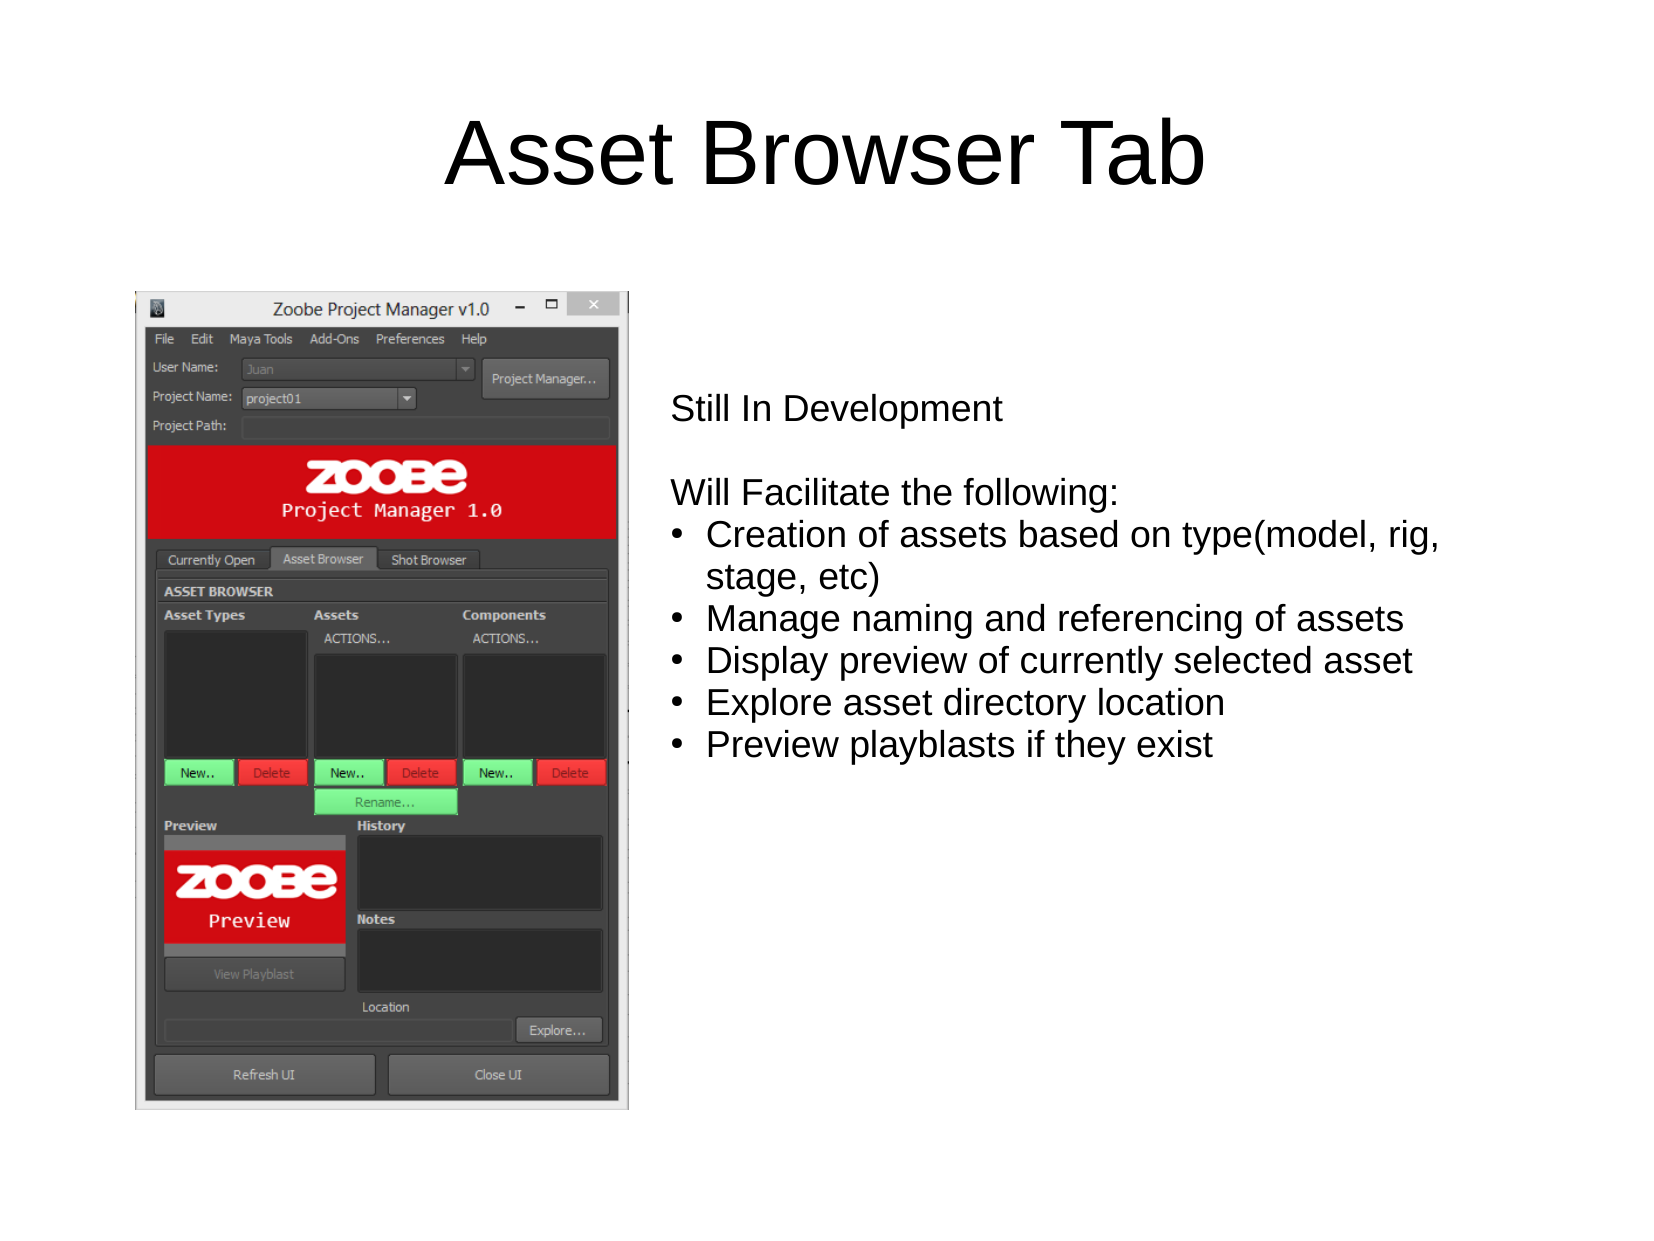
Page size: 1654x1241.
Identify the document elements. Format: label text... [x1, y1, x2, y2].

table_header Still In Development Will Facilitate the following: Creation of assets based on type(model, rig, stage, etc) Manage naming and referencing of assets Display preview of currently selected asset Explore asset directory location Preview playblasts if they exist [657, 381, 1488, 774]
title Asset Browser Tab [82, 49, 1571, 257]
picture [135, 291, 629, 1111]
